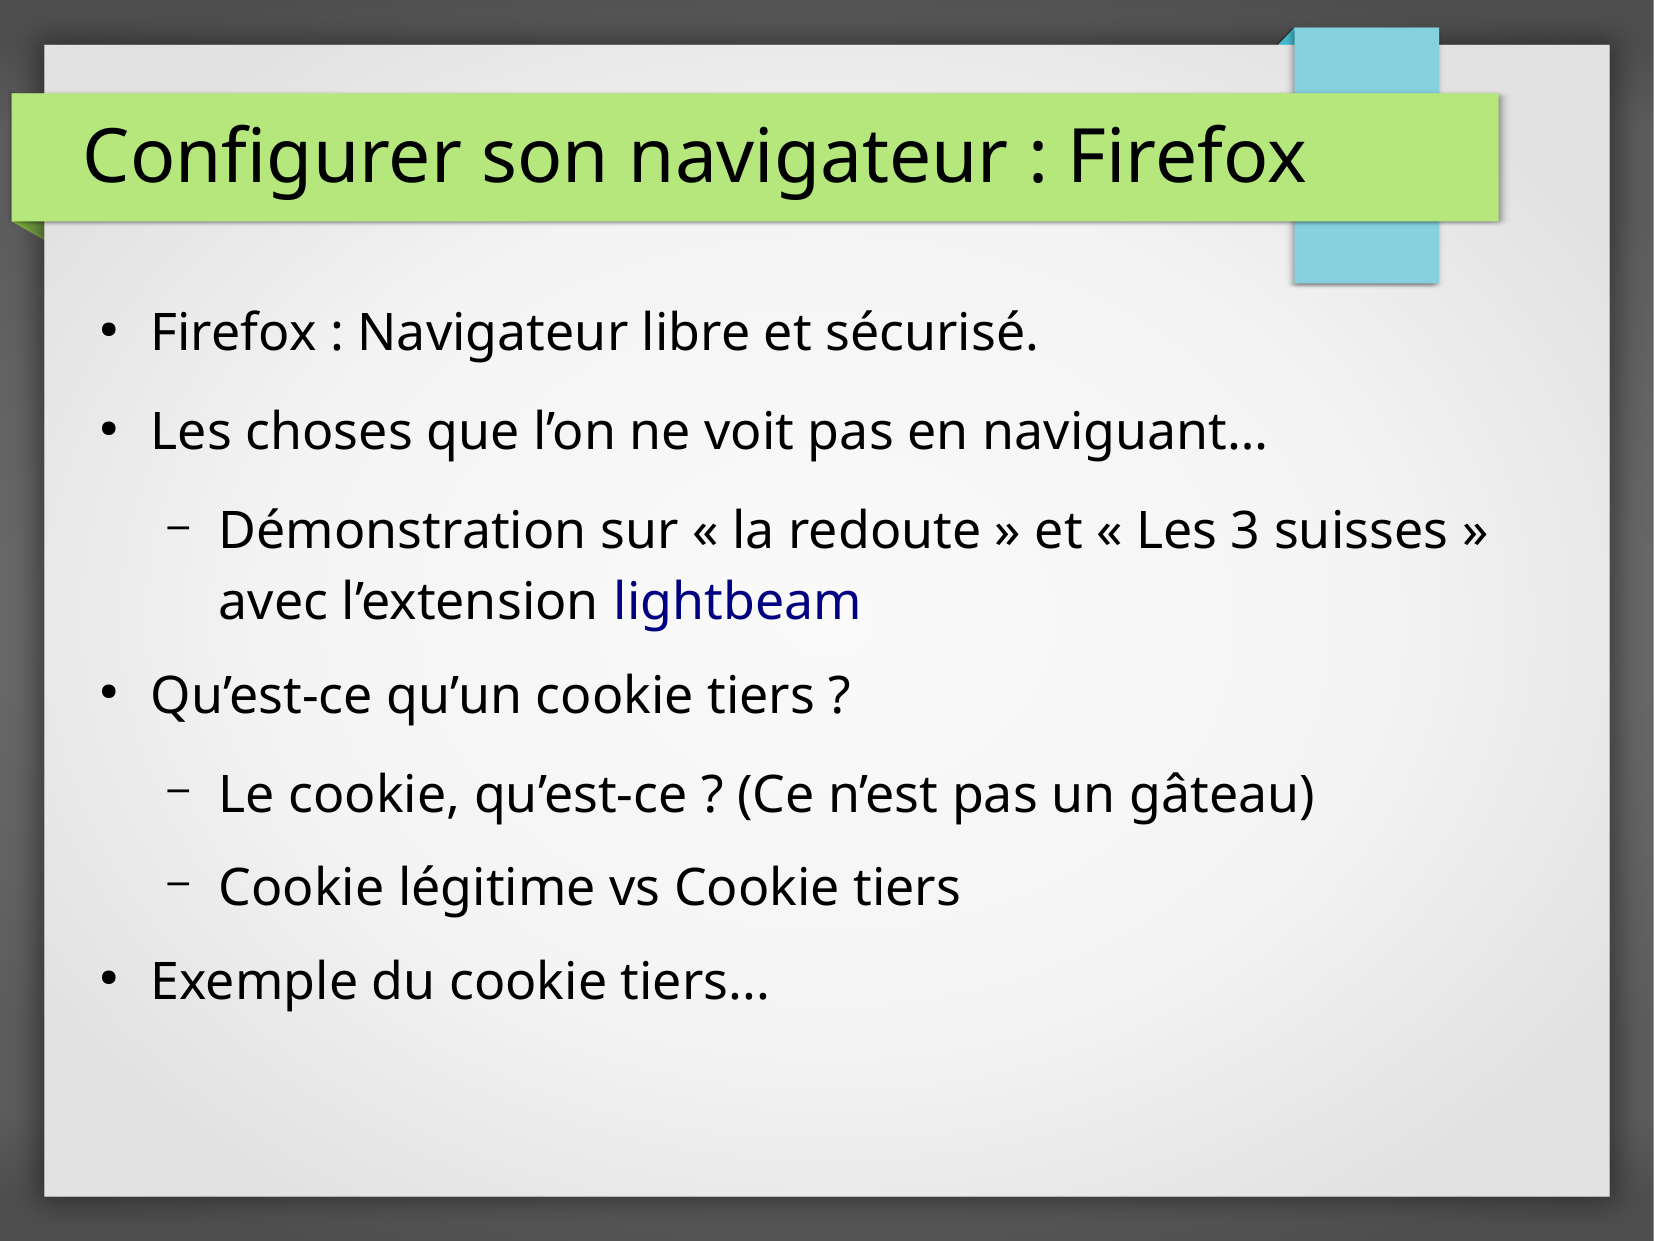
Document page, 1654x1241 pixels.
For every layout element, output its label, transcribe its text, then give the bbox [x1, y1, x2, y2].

picture [0, 0, 1654, 1241]
list Firefox : Navigateur libre et sécurisé. Les choses que l’on ne voit pas en naviguant… Démonstration sur « la redoute » et « Les 3 suisses » avec l’extension lightbeam Qu’est-ce qu’un cookie tiers ? Le cookie, qu’est-ce ? (Ce n’est pas un gâteau) Cookie légitime vs Cookie tiers Exemple du cookie tiers... [82, 295, 1571, 1015]
title Configurer son navigateur : Firefox [82, 60, 1477, 248]
